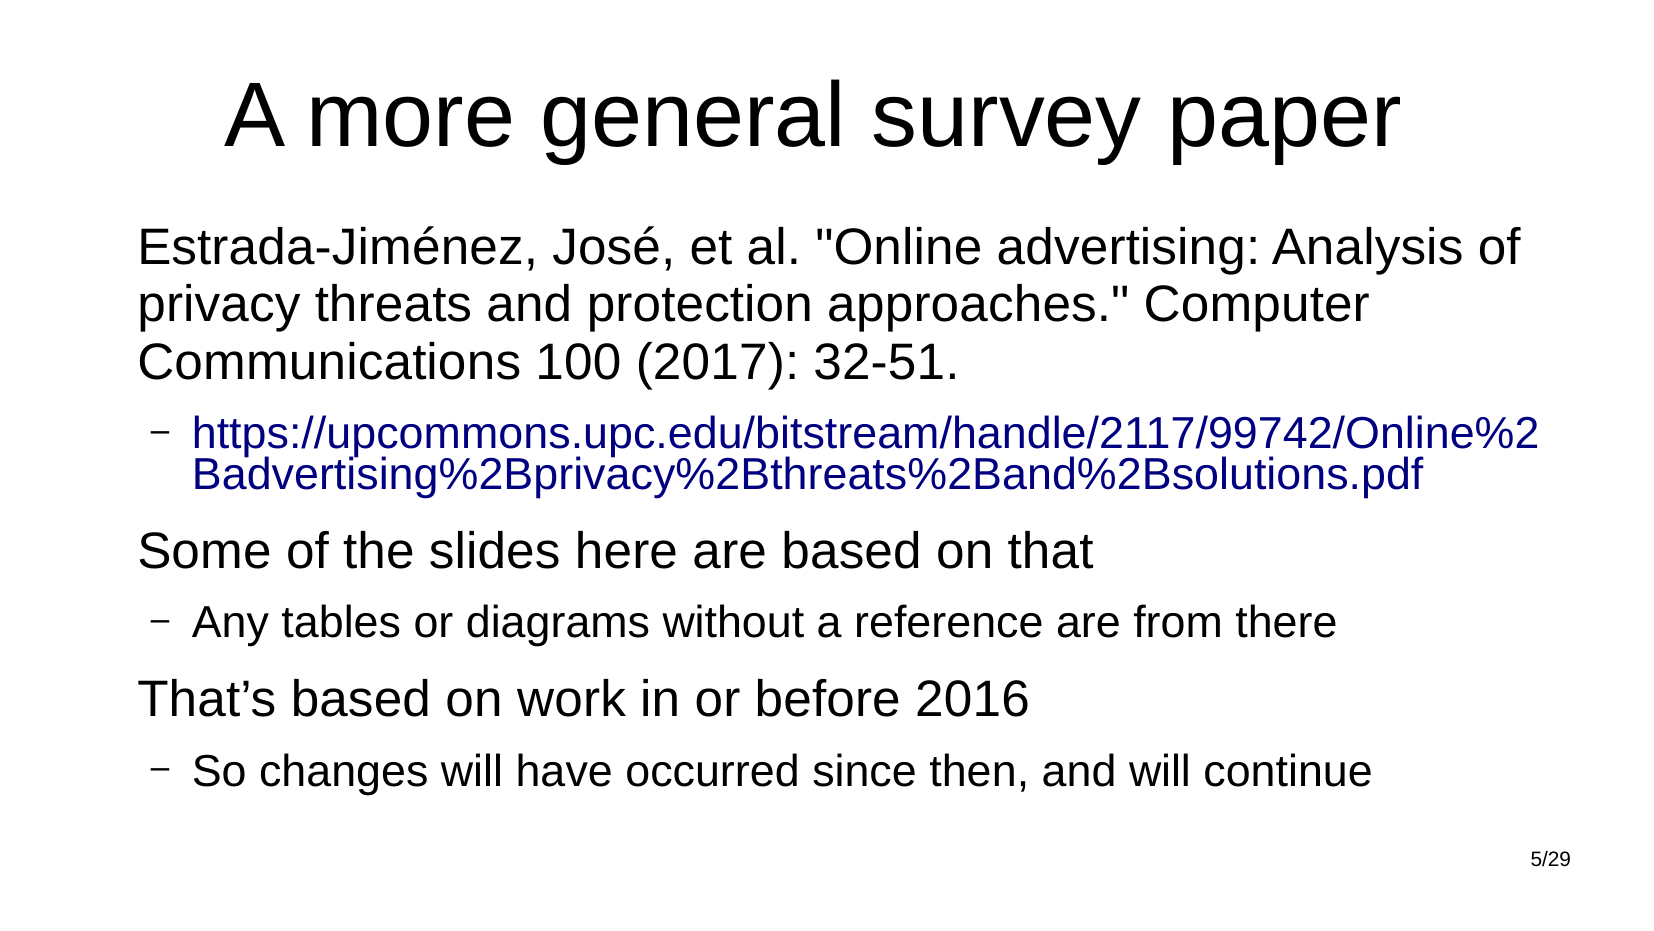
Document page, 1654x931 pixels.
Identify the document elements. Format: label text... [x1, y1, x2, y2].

title A more general survey paper [82, 37, 1571, 193]
list Estrada-Jiménez, José, et al. "Online advertising: Analysis of privacy threats and protection approaches." Computer Communications 100 (2017): 32-51. https://upcommons.upc.edu/bitstream/handle/2117/99742/Online%2Badvertising%2Bprivacy%2Bthreats%2Band%2Bsolutions.pdf Some of the slides here are based on that Any tables or diagrams without a reference are from there That’s based on work in or before 2016 So changes will have occurred since then, and will continue [82, 217, 1571, 758]
